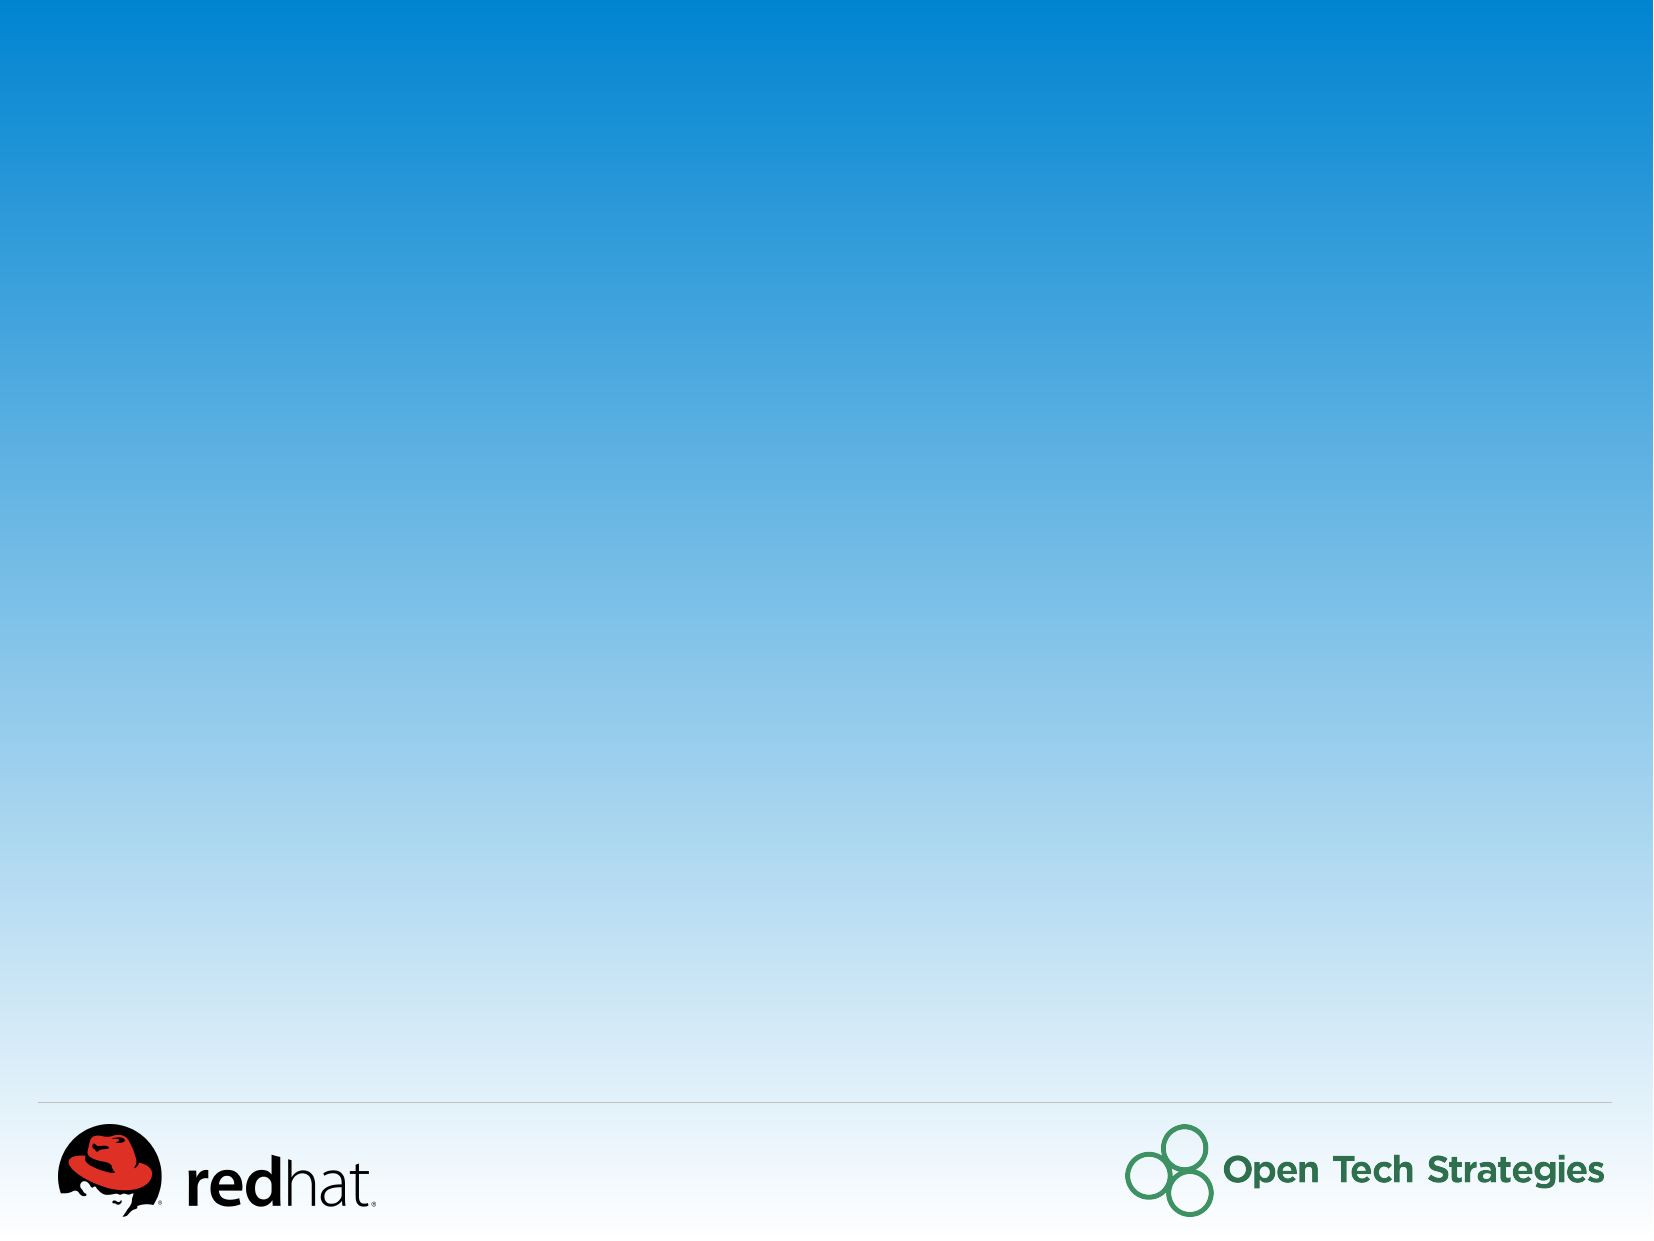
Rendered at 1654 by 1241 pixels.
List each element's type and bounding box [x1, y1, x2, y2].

picture [58, 1124, 376, 1217]
picture [1125, 1124, 1604, 1217]
